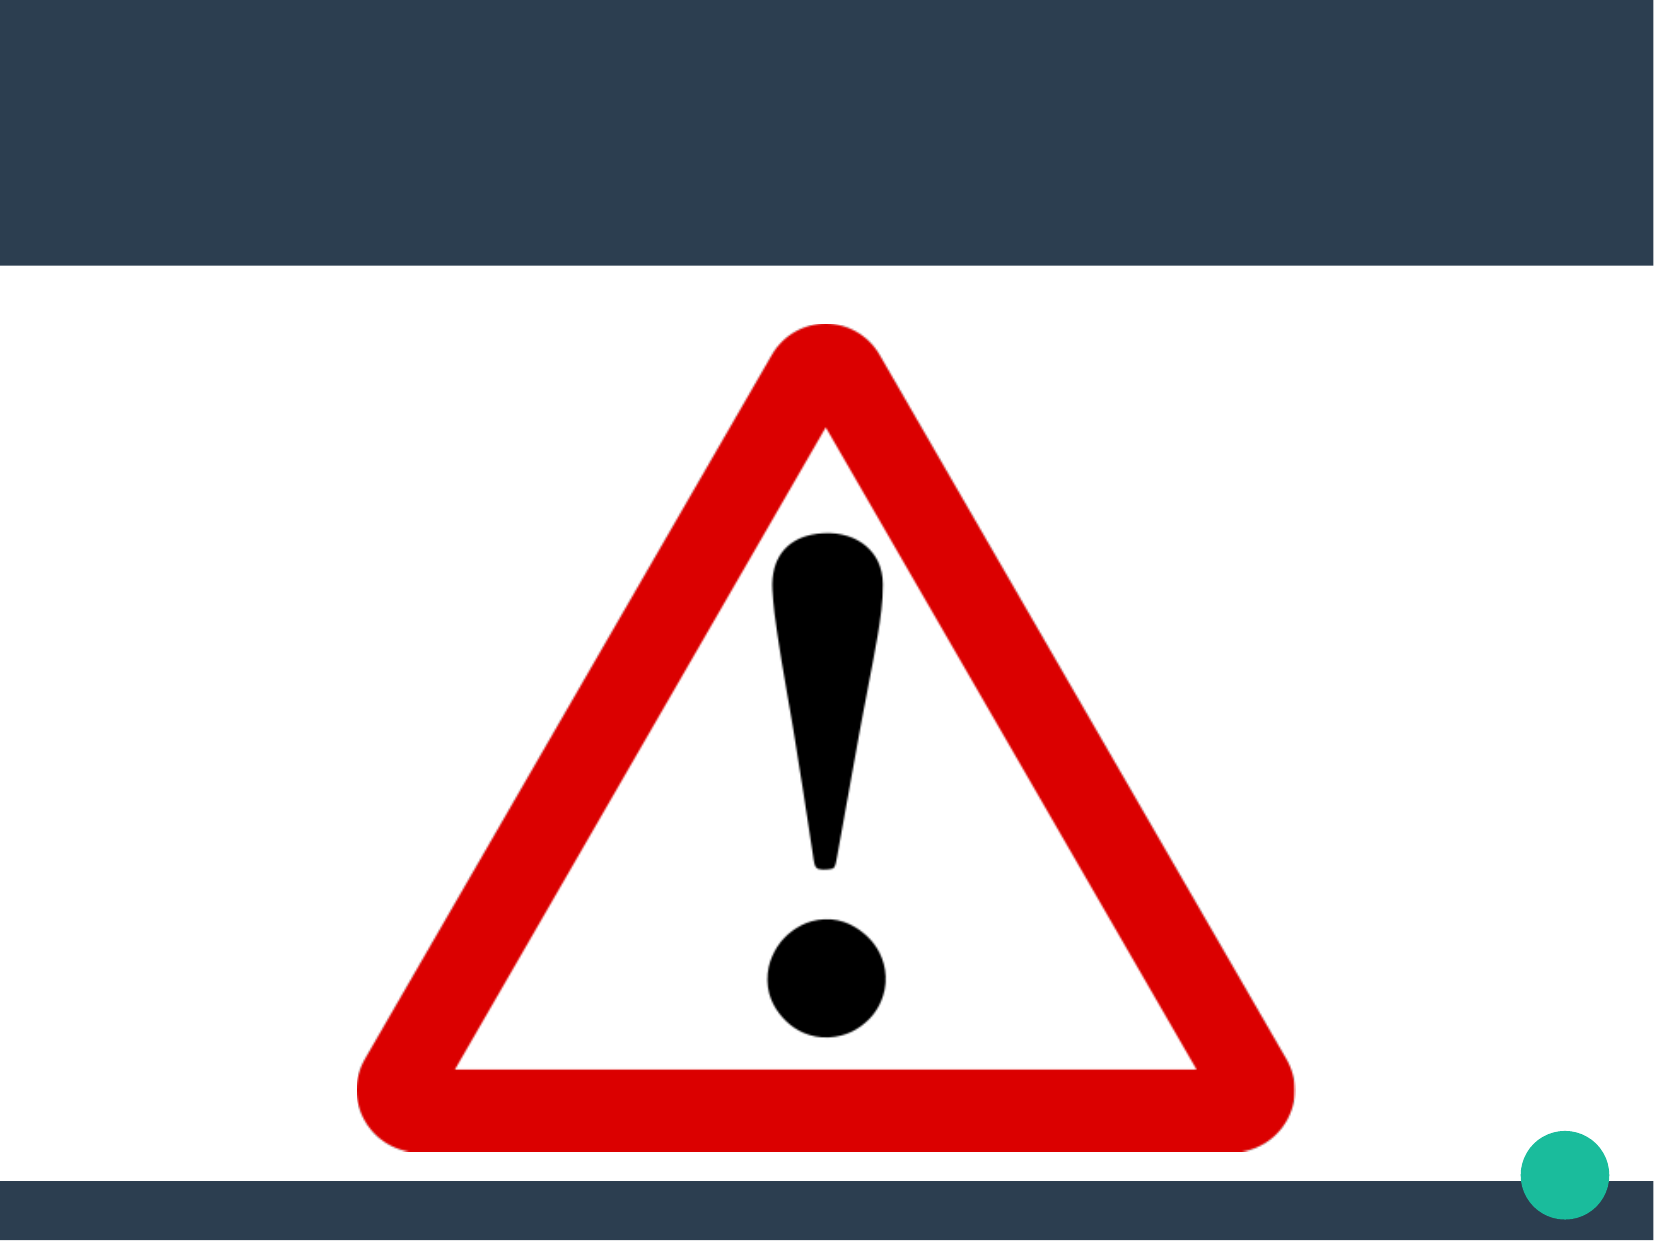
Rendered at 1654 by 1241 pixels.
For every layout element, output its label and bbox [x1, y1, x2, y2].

picture [357, 324, 1296, 1152]
